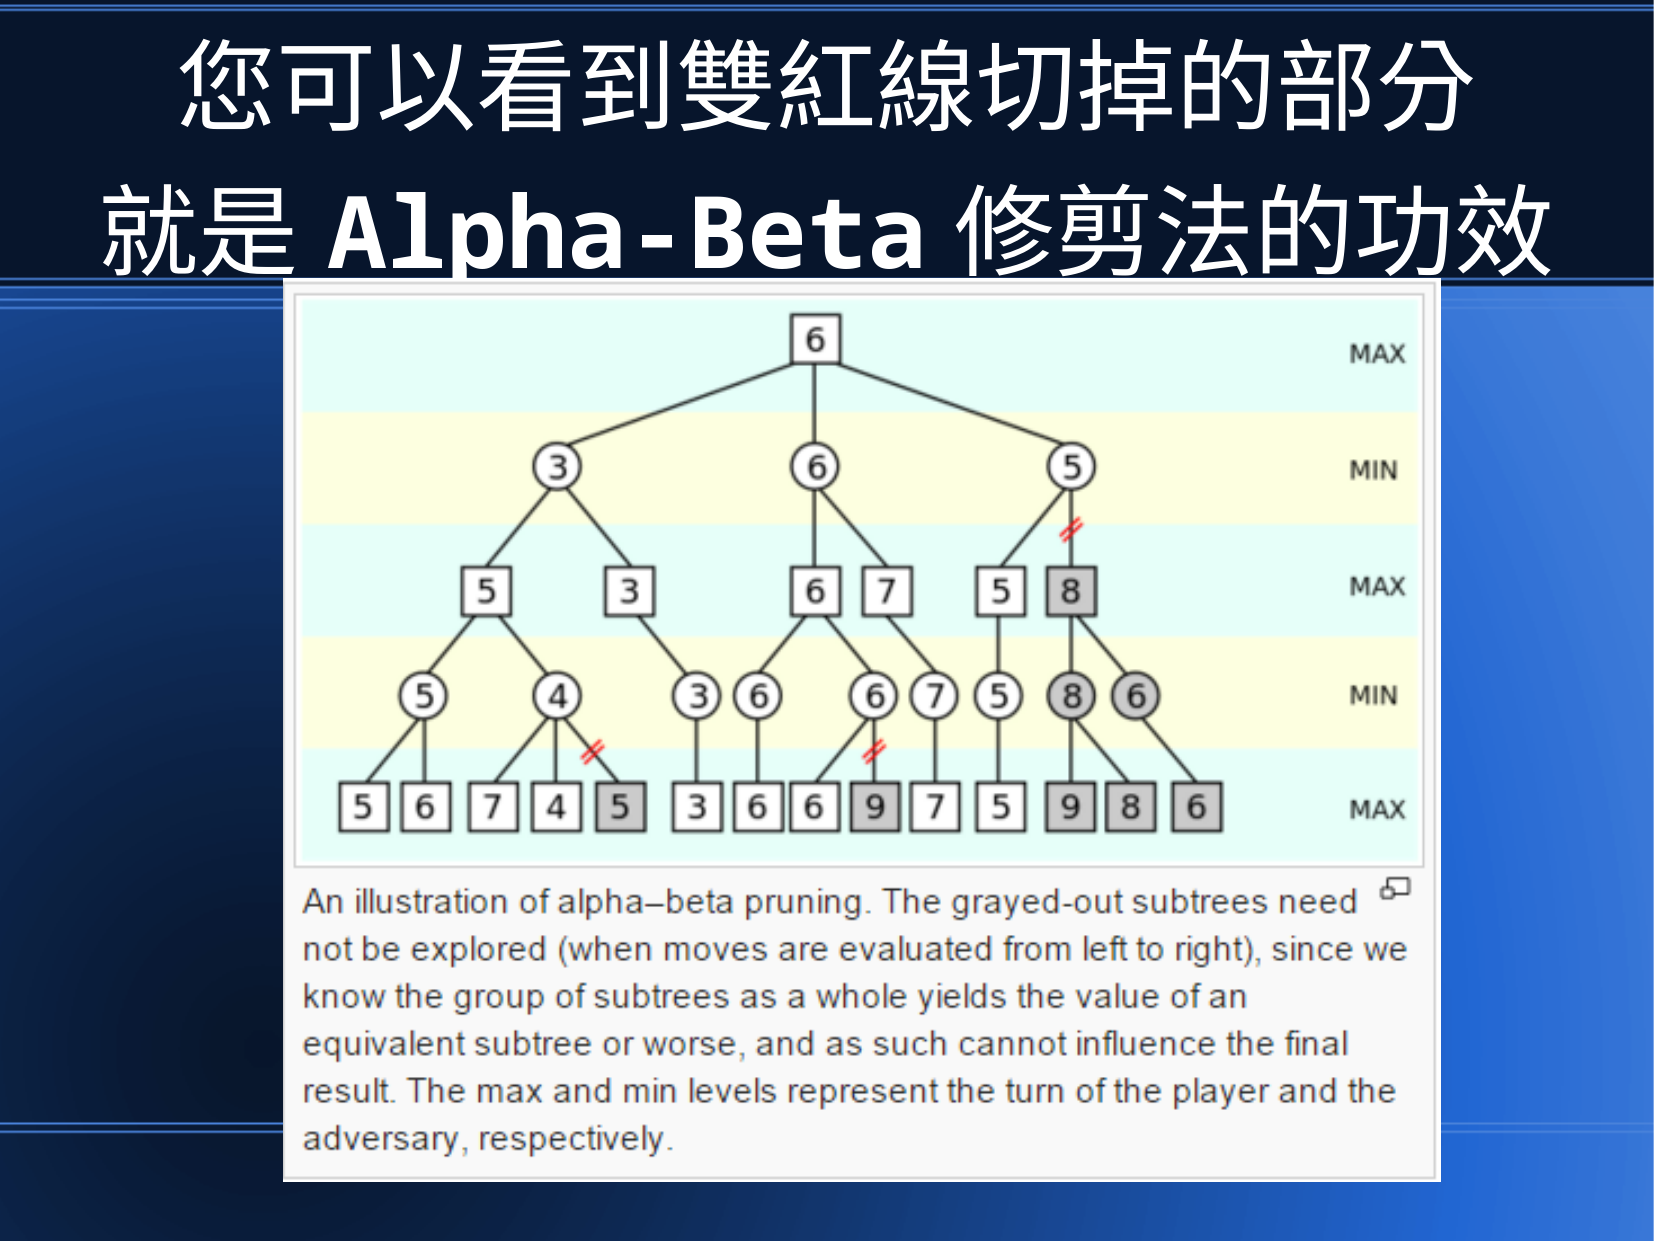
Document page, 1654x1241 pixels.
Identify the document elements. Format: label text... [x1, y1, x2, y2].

title 您可以看到雙紅線切掉的部分 就是Alpha-Beta修剪法的功效 [82, 32, 1571, 273]
picture [0, 0, 1654, 1241]
